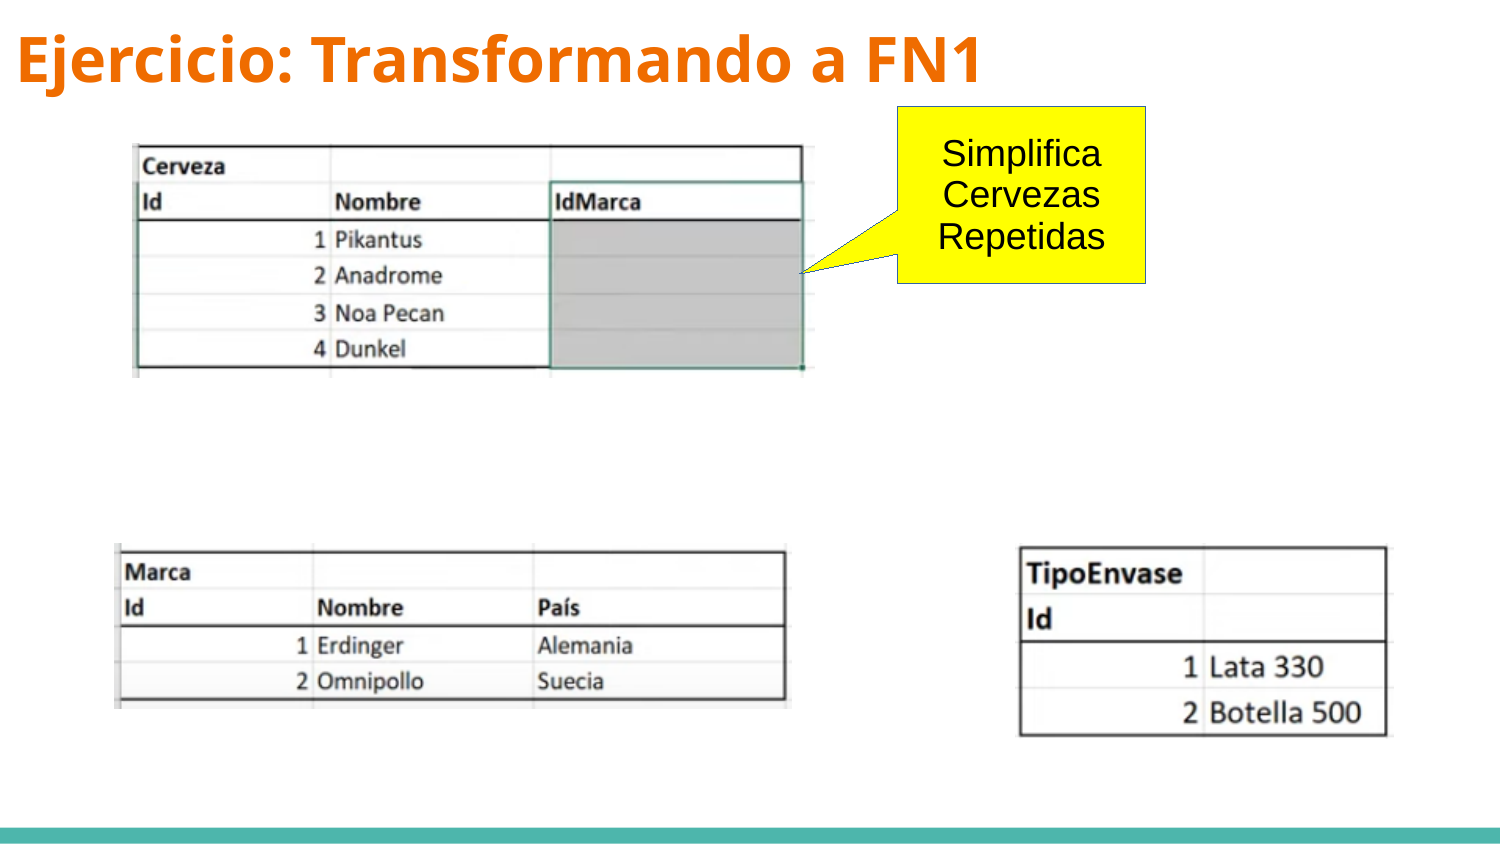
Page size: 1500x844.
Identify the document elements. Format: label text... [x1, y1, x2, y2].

picture [1015, 543, 1394, 739]
picture [132, 143, 815, 378]
text_box Simplifica Cervezas Repetidas [799, 106, 1146, 284]
picture [114, 543, 792, 709]
title Ejercicio: Transformando a FN1 [0, 0, 1398, 116]
